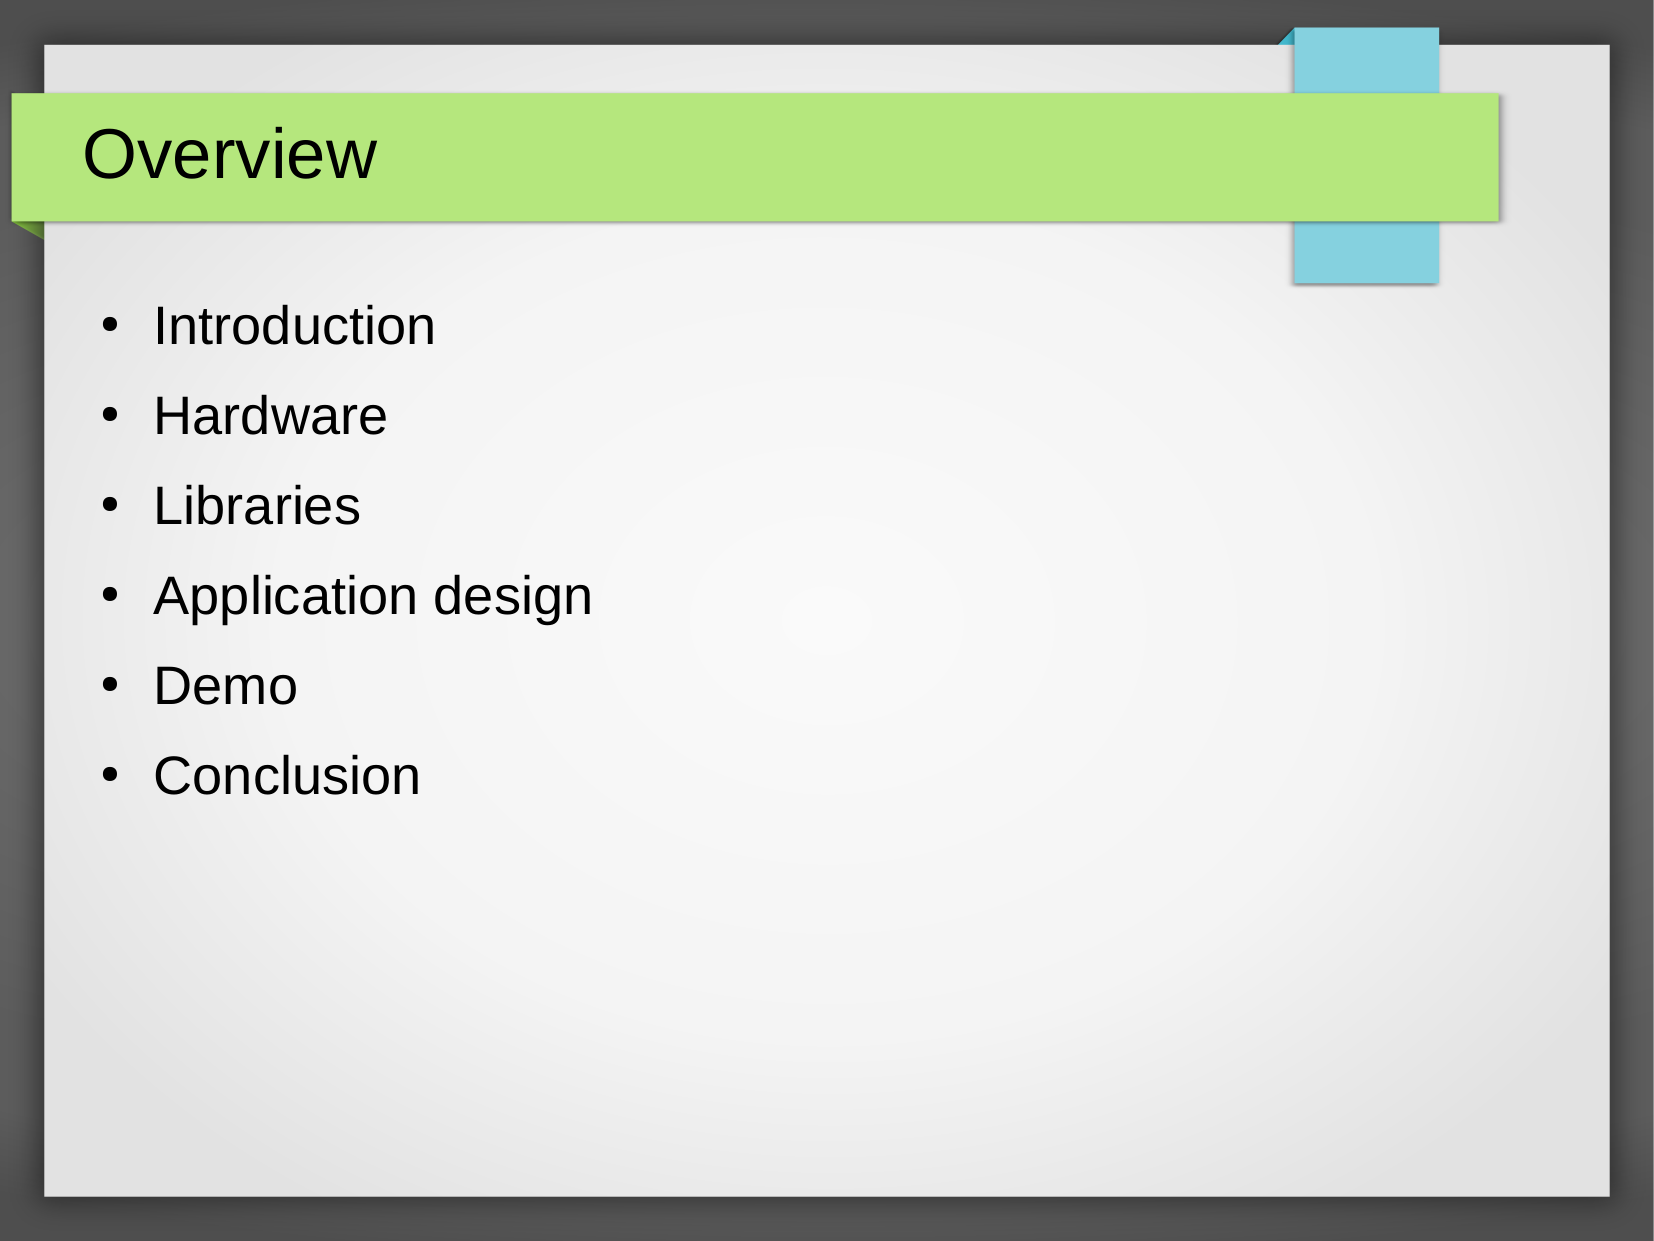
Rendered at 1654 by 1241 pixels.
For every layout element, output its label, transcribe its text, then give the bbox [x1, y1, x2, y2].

list Introduction Hardware Libraries Application design Demo Conclusion [82, 295, 1571, 1015]
picture [0, 0, 1654, 1241]
title Overview [82, 94, 1264, 213]
